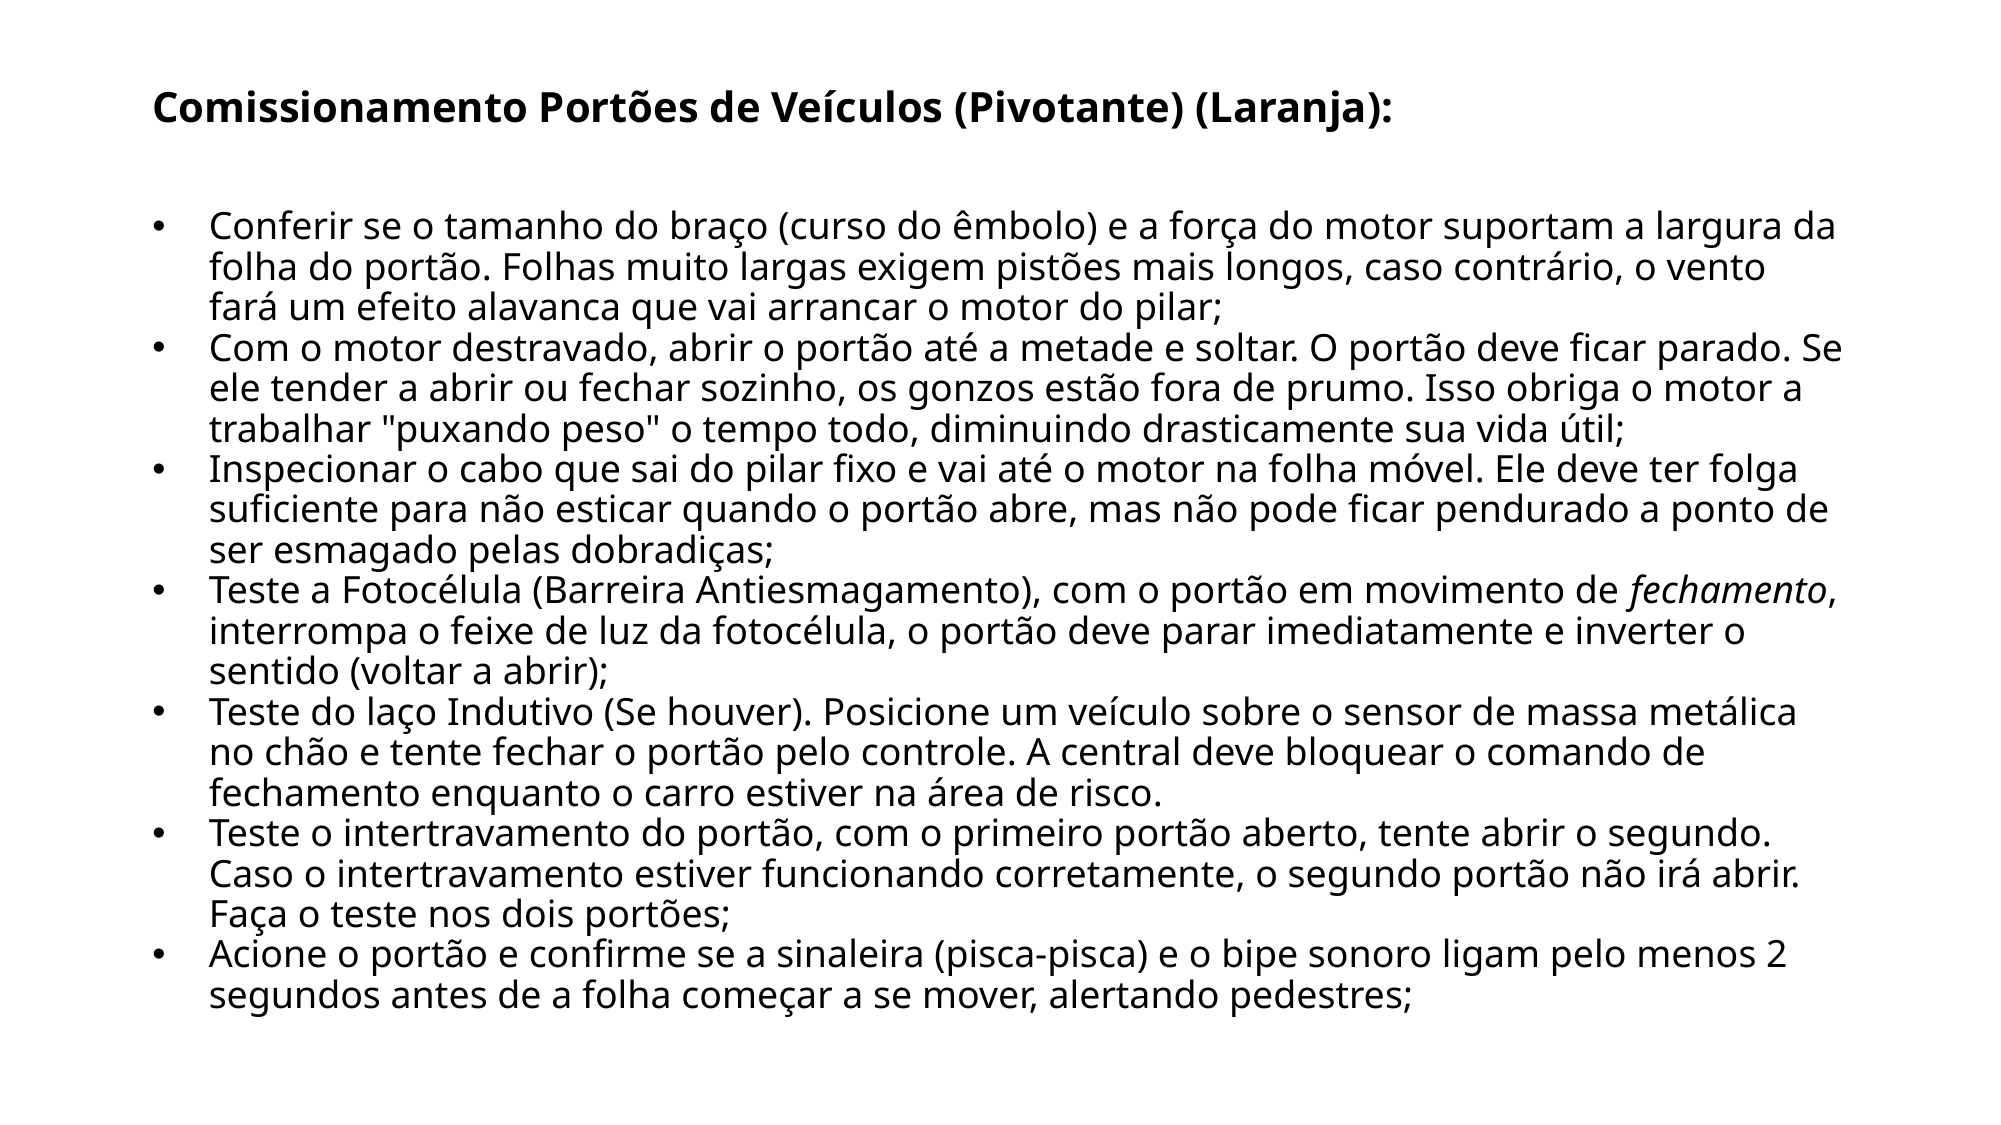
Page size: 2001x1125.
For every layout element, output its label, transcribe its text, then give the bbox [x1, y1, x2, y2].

text_box Conferir se o tamanho do braço (curso do êmbolo) e a força do motor suportam a largura da folha do portão. Folhas muito largas exigem pistões mais longos, caso contrário, o vento fará um efeito alavanca que vai arrancar o motor do pilar; Com o motor destravado, abrir o portão até a metade e soltar. O portão deve ficar parado. Se ele tender a abrir ou fechar sozinho, os gonzos estão fora de prumo. Isso obriga o motor a trabalhar "puxando peso" o tempo todo, diminuindo drasticamente sua vida útil; Inspecionar o cabo que sai do pilar fixo e vai até o motor na folha móvel. Ele deve ter folga suficiente para não esticar quando o portão abre, mas não pode ficar pendurado a ponto de ser esmagado pelas dobradiças; Teste a Fotocélula (Barreira Antiesmagamento), com o portão em movimento de fechamento, interrompa o feixe de luz da fotocélula, o portão deve parar imediatamente e inverter o sentido (voltar a abrir); Teste do laço Indutivo (Se houver). Posicione um veículo sobre o sensor de massa metálica no chão e tente fechar o portão pelo controle. A central deve bloquear o comando de fechamento enquanto o carro estiver na área de risco. Teste o intertravamento do portão, com o primeiro portão aberto, tente abrir o segundo. Caso o intertravamento estiver funcionando corretamente, o segundo portão não irá abrir. Faça o teste nos dois portões; Acione o portão e confirme se a sinaleira (pisca-pisca) e o bipe sonoro ligam pelo menos 2 segundos antes de a folha começar a se mover, alertando pedestres; [137, 158, 1863, 1065]
title Comissionamento Portões de Veículos (Pivotante) (Laranja): [137, 60, 1863, 158]
